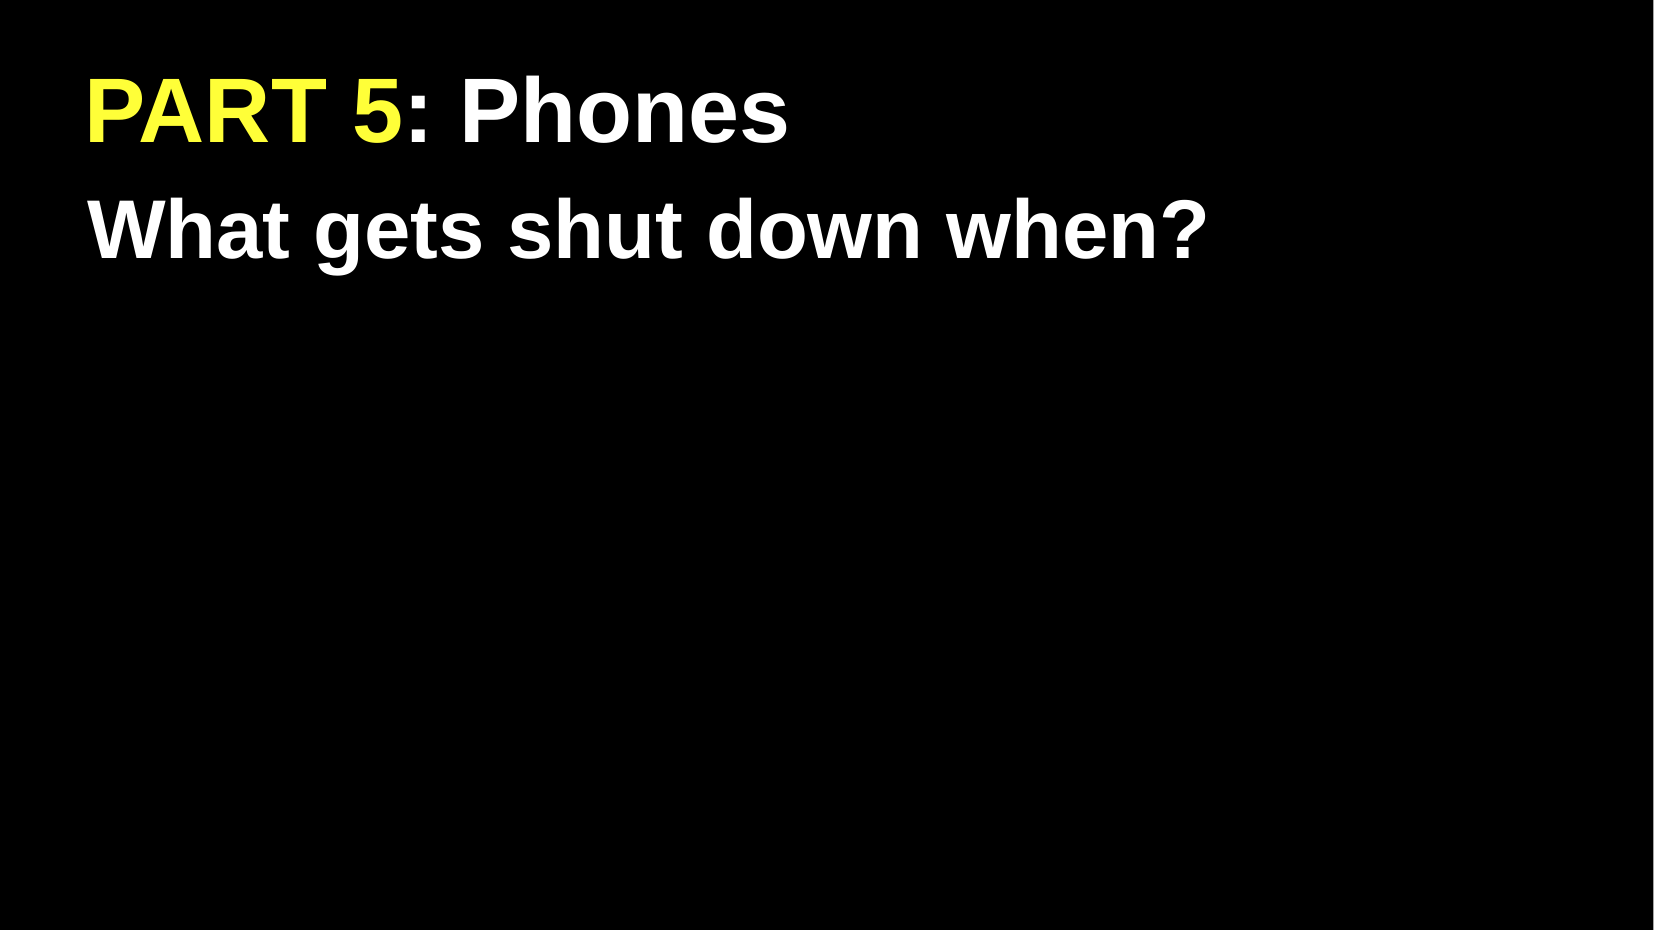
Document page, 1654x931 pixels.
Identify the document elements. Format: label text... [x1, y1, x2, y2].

title PART 5: Phones [84, 56, 1561, 166]
list What gets shut down when? [87, 183, 1573, 316]
